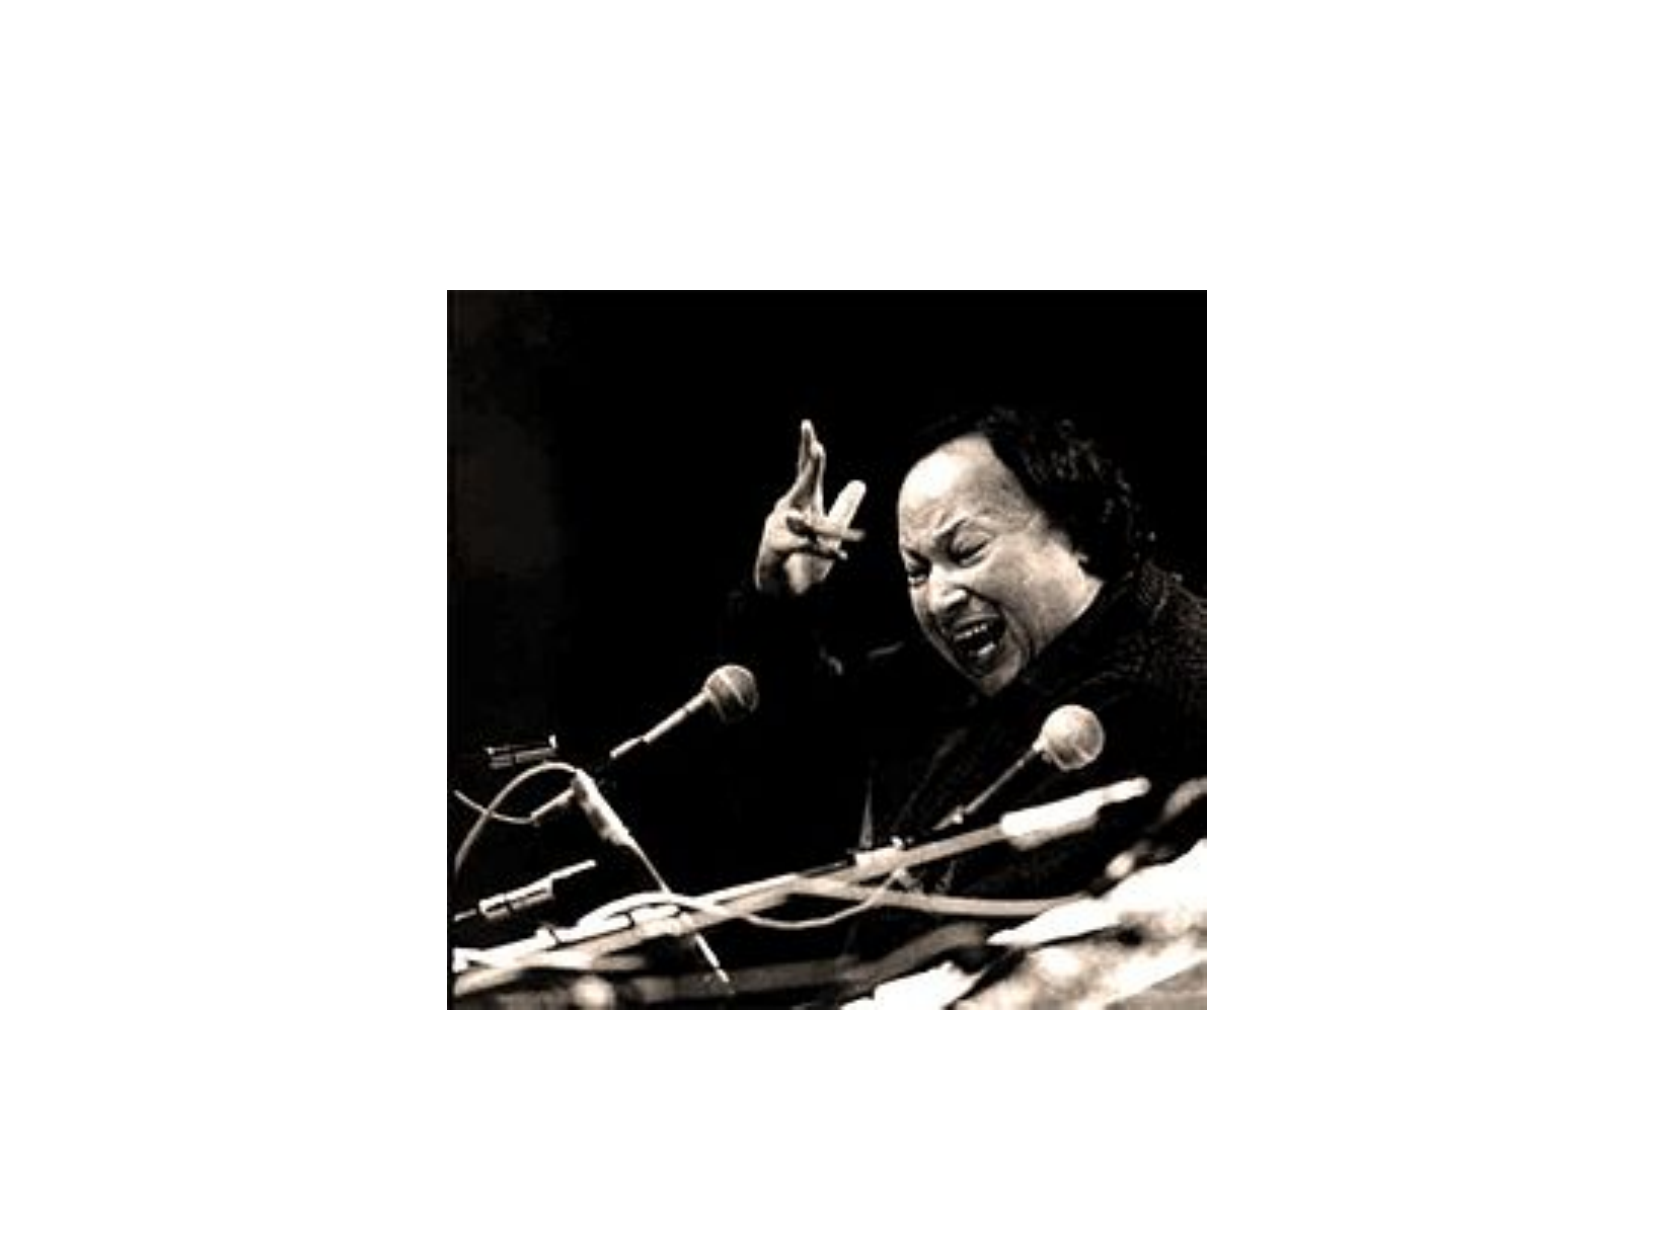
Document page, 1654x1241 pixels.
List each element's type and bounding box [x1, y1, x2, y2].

picture [447, 290, 1207, 1010]
